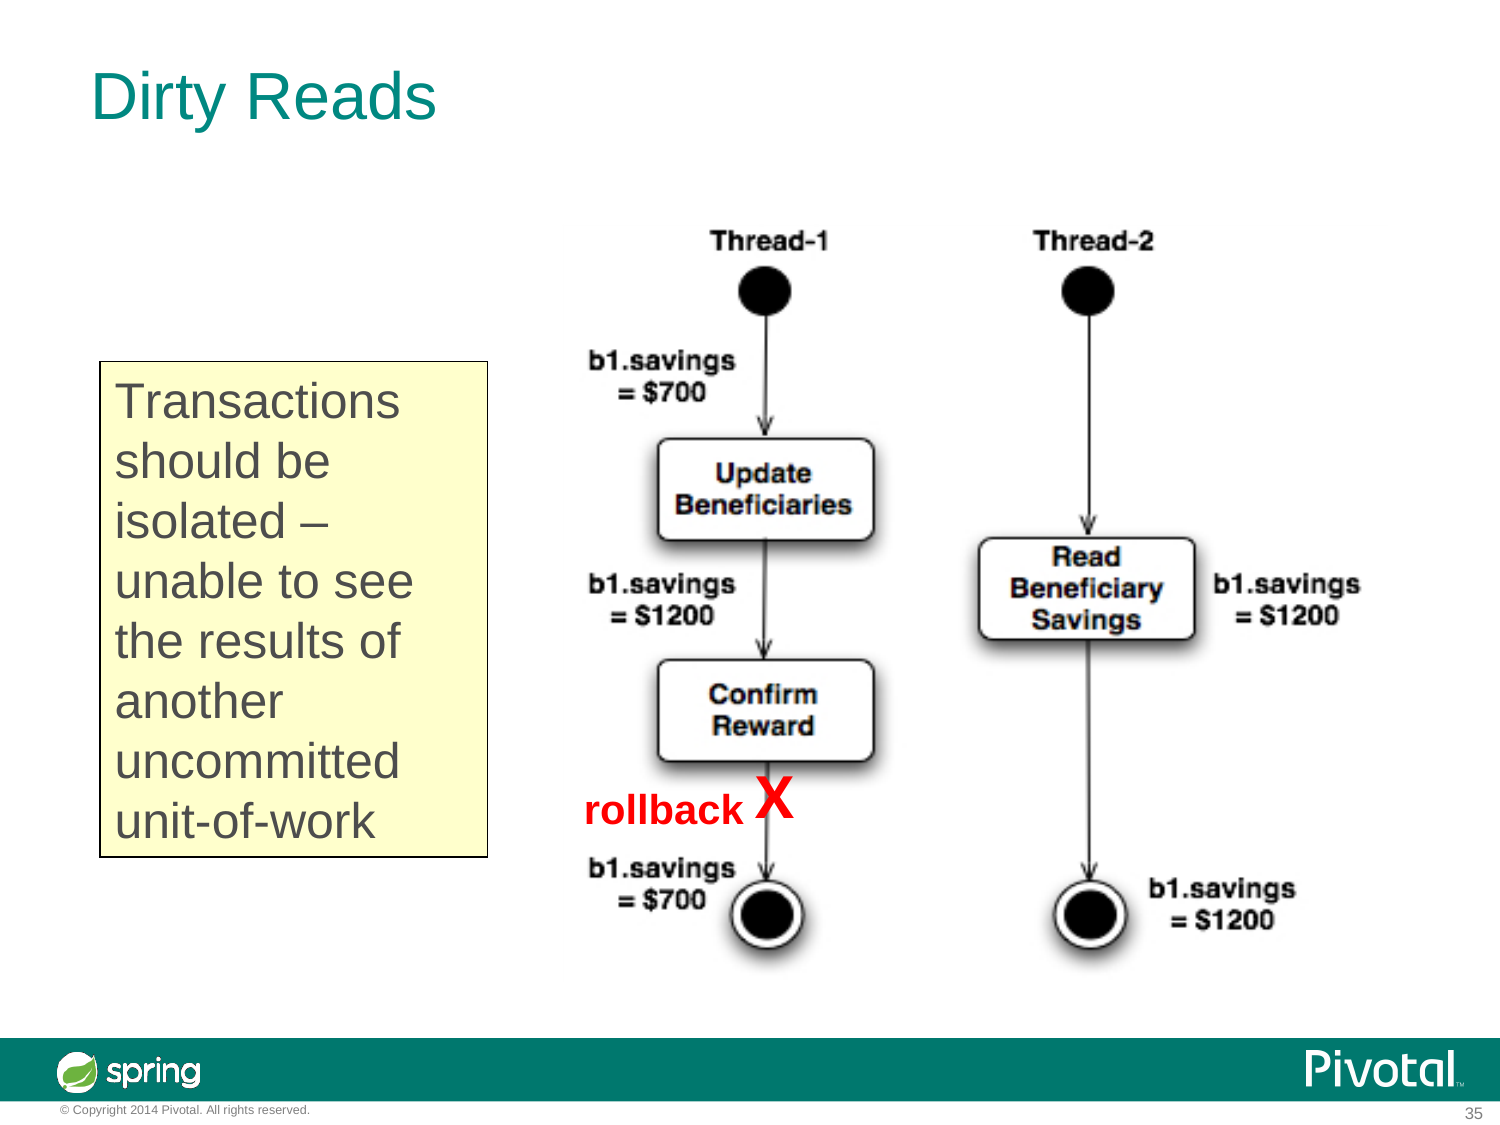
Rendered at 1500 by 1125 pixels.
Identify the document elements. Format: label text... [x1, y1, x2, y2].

title Dirty Reads [75, 45, 1426, 233]
picture [562, 224, 1388, 982]
text_box Transactions should be isolated – unable to see the results of another uncommitted unit-of-work [99, 361, 488, 857]
picture [1306, 1050, 1464, 1087]
text_box X [759, 782, 769, 811]
text_box X [740, 752, 810, 838]
text_box rollback [569, 774, 759, 841]
picture [32, 1041, 210, 1103]
